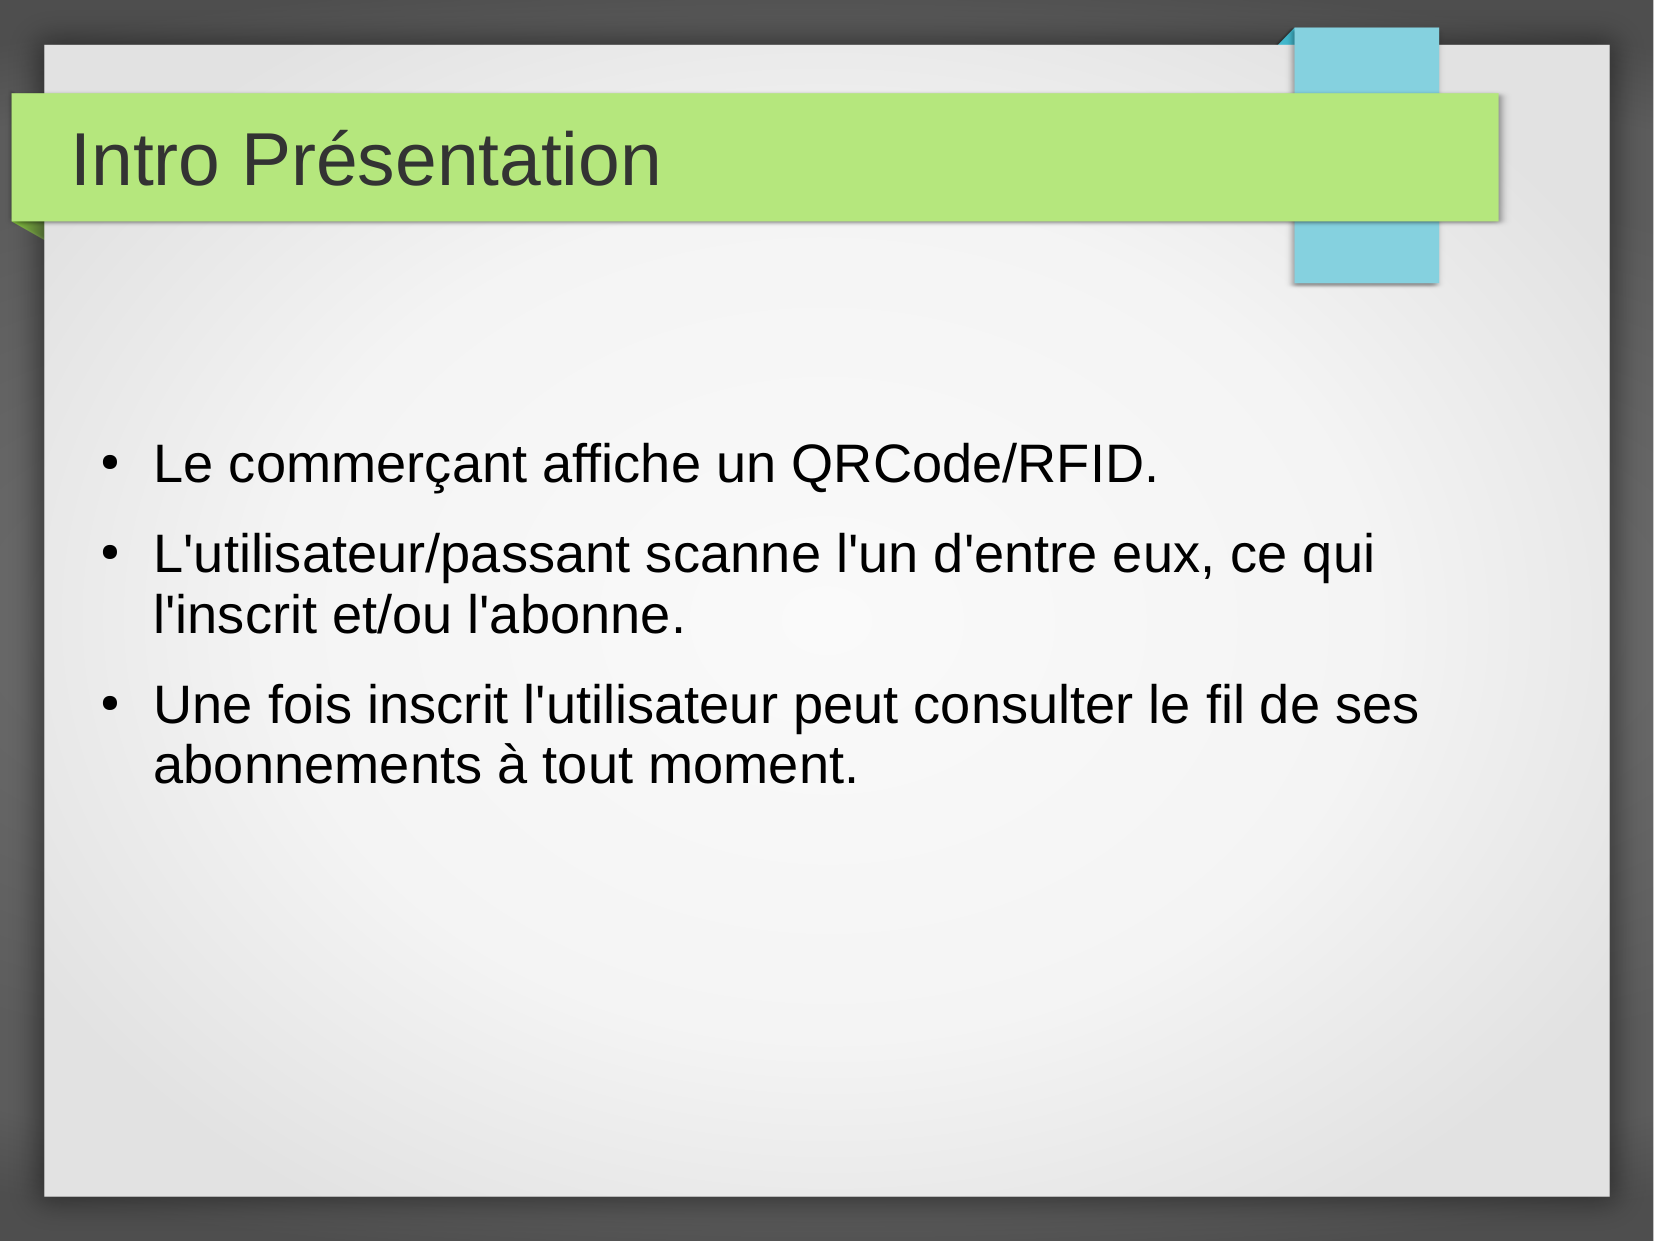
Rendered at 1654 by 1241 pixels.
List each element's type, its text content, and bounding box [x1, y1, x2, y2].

list Le commerçant affiche un QRCode/RFID. L'utilisateur/passant scanne l'un d'entre eux, ce qui l'inscrit et/ou l'abonne. Une fois inscrit l'utilisateur peut consulter le fil de ses abonnements à tout moment. [82, 343, 1538, 1063]
picture [0, 0, 1654, 1241]
title Intro Présentation [70, 106, 1229, 213]
